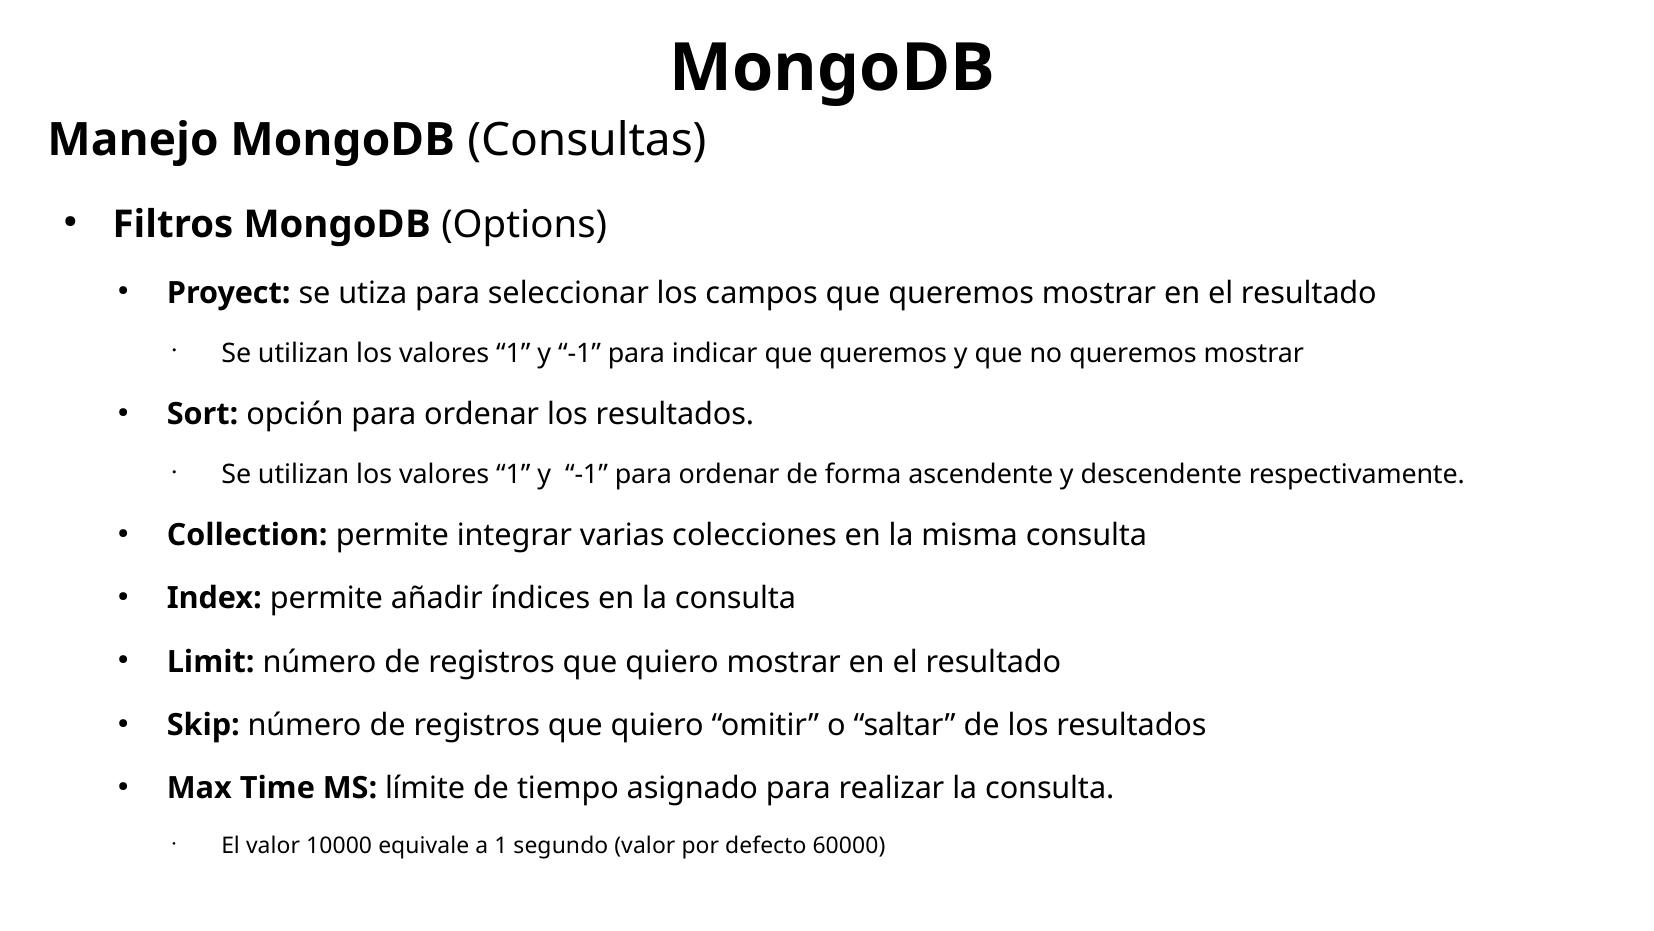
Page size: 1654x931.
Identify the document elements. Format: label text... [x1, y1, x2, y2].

list Manejo MongoDB (Consultas) Filtros MongoDB (Options) Proyect: se utiza para seleccionar los campos que queremos mostrar en el resultado Se utilizan los valores “1” y “-1” para indicar que queremos y que no queremos mostrar Sort: opción para ordenar los resultados. Se utilizan los valores “1” y “-1” para ordenar de forma ascendente y descendente respectivamente. Collection: permite integrar varias colecciones en la misma consulta Index: permite añadir índices en la consulta Limit: número de registros que quiero mostrar en el resultado Skip: número de registros que quiero “omitir” o “saltar” de los resultados Max Time MS: límite de tiempo asignado para realizar la consulta. El valor 10000 equivale a 1 segundo (valor por defecto 60000) [47, 105, 1595, 863]
title MongoDB [88, 16, 1577, 105]
